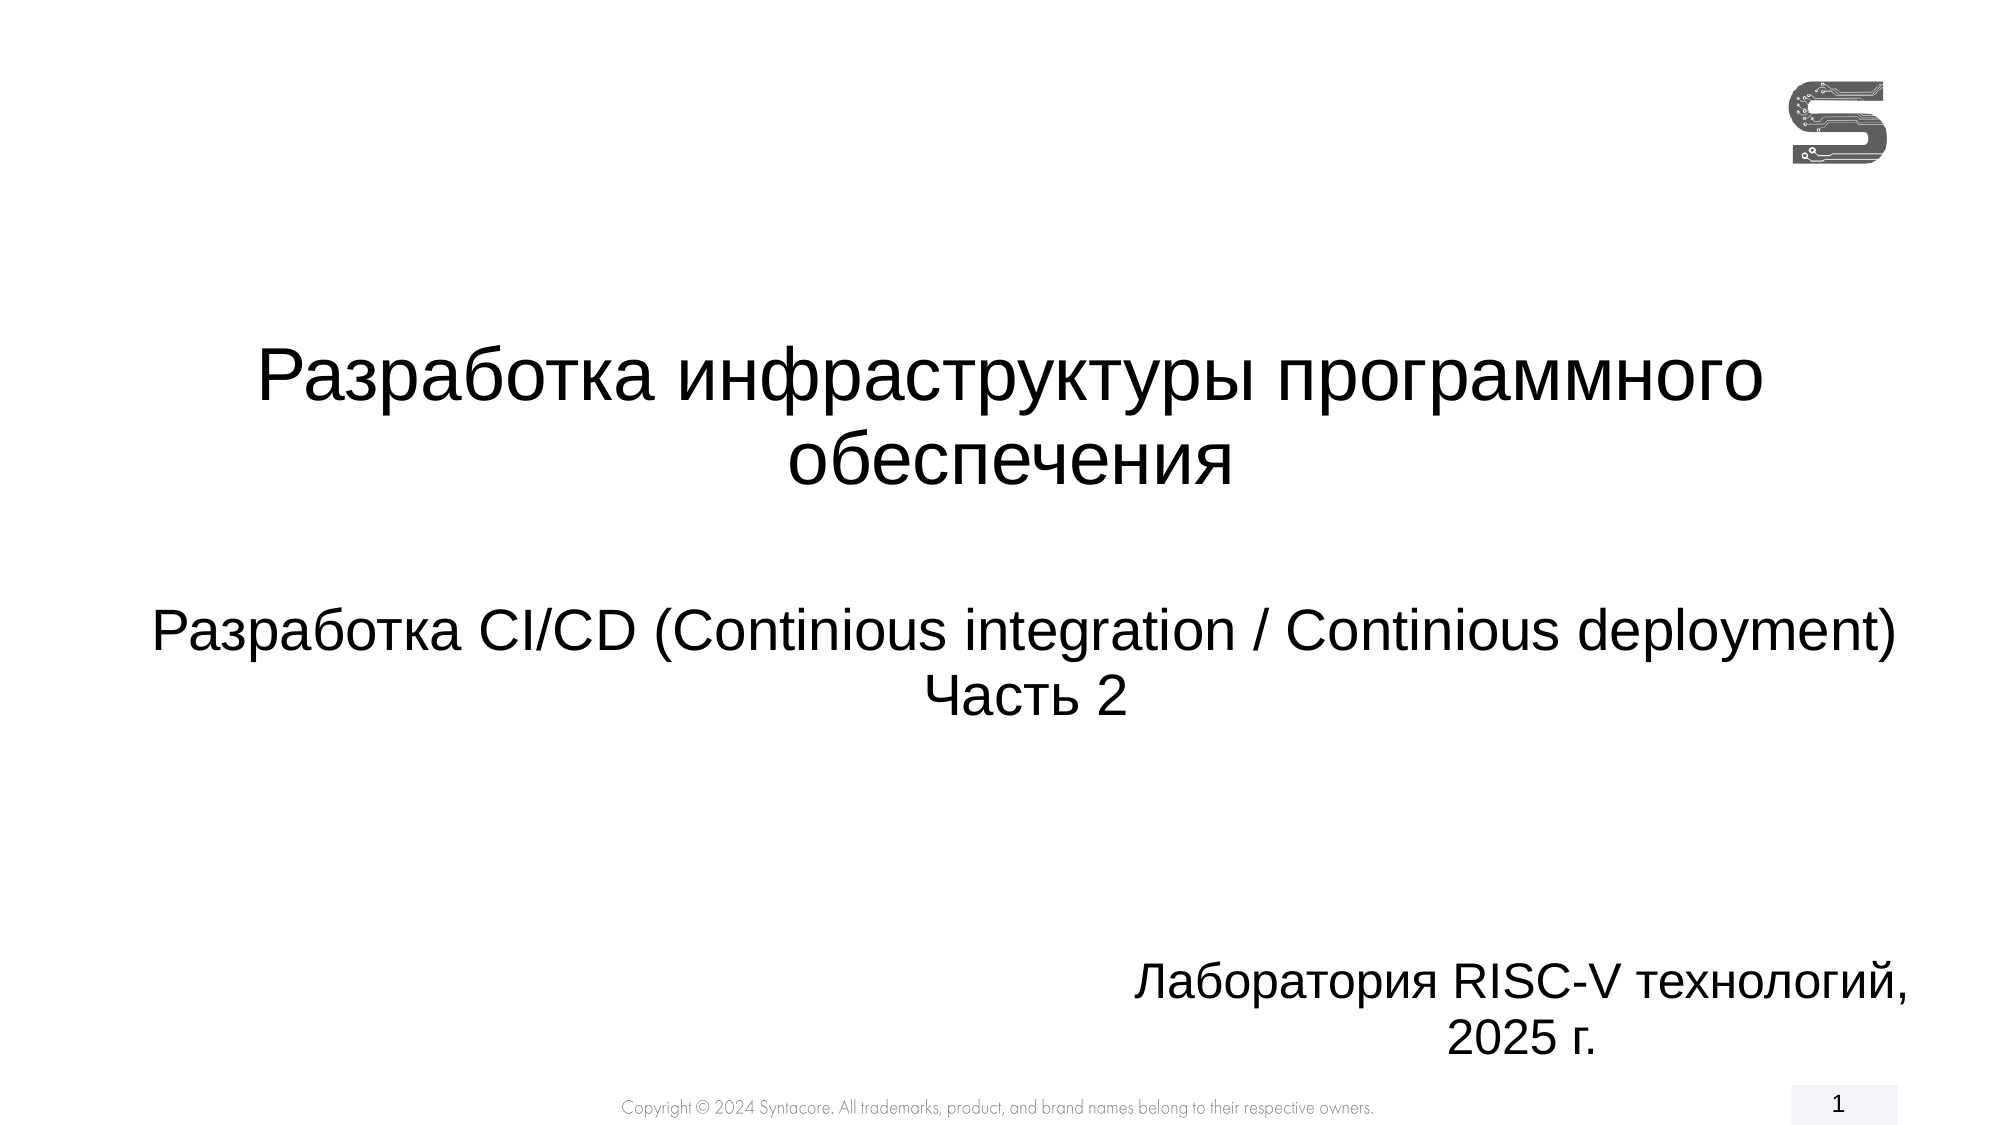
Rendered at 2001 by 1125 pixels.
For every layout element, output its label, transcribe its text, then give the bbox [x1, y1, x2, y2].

picture [1788, 81, 1887, 164]
text_box Разработка инфраструктуры программного обеспечения [103, 324, 1920, 508]
text_box Лаборатория RISC-V технологий, 2025 г. [1078, 946, 1966, 1073]
text_box <number> [1817, 1082, 1961, 1125]
picture [621, 1094, 1381, 1119]
text_box Разработка CI/CD (Continious integration / Continious deployment) Часть 2 [118, 590, 1935, 736]
